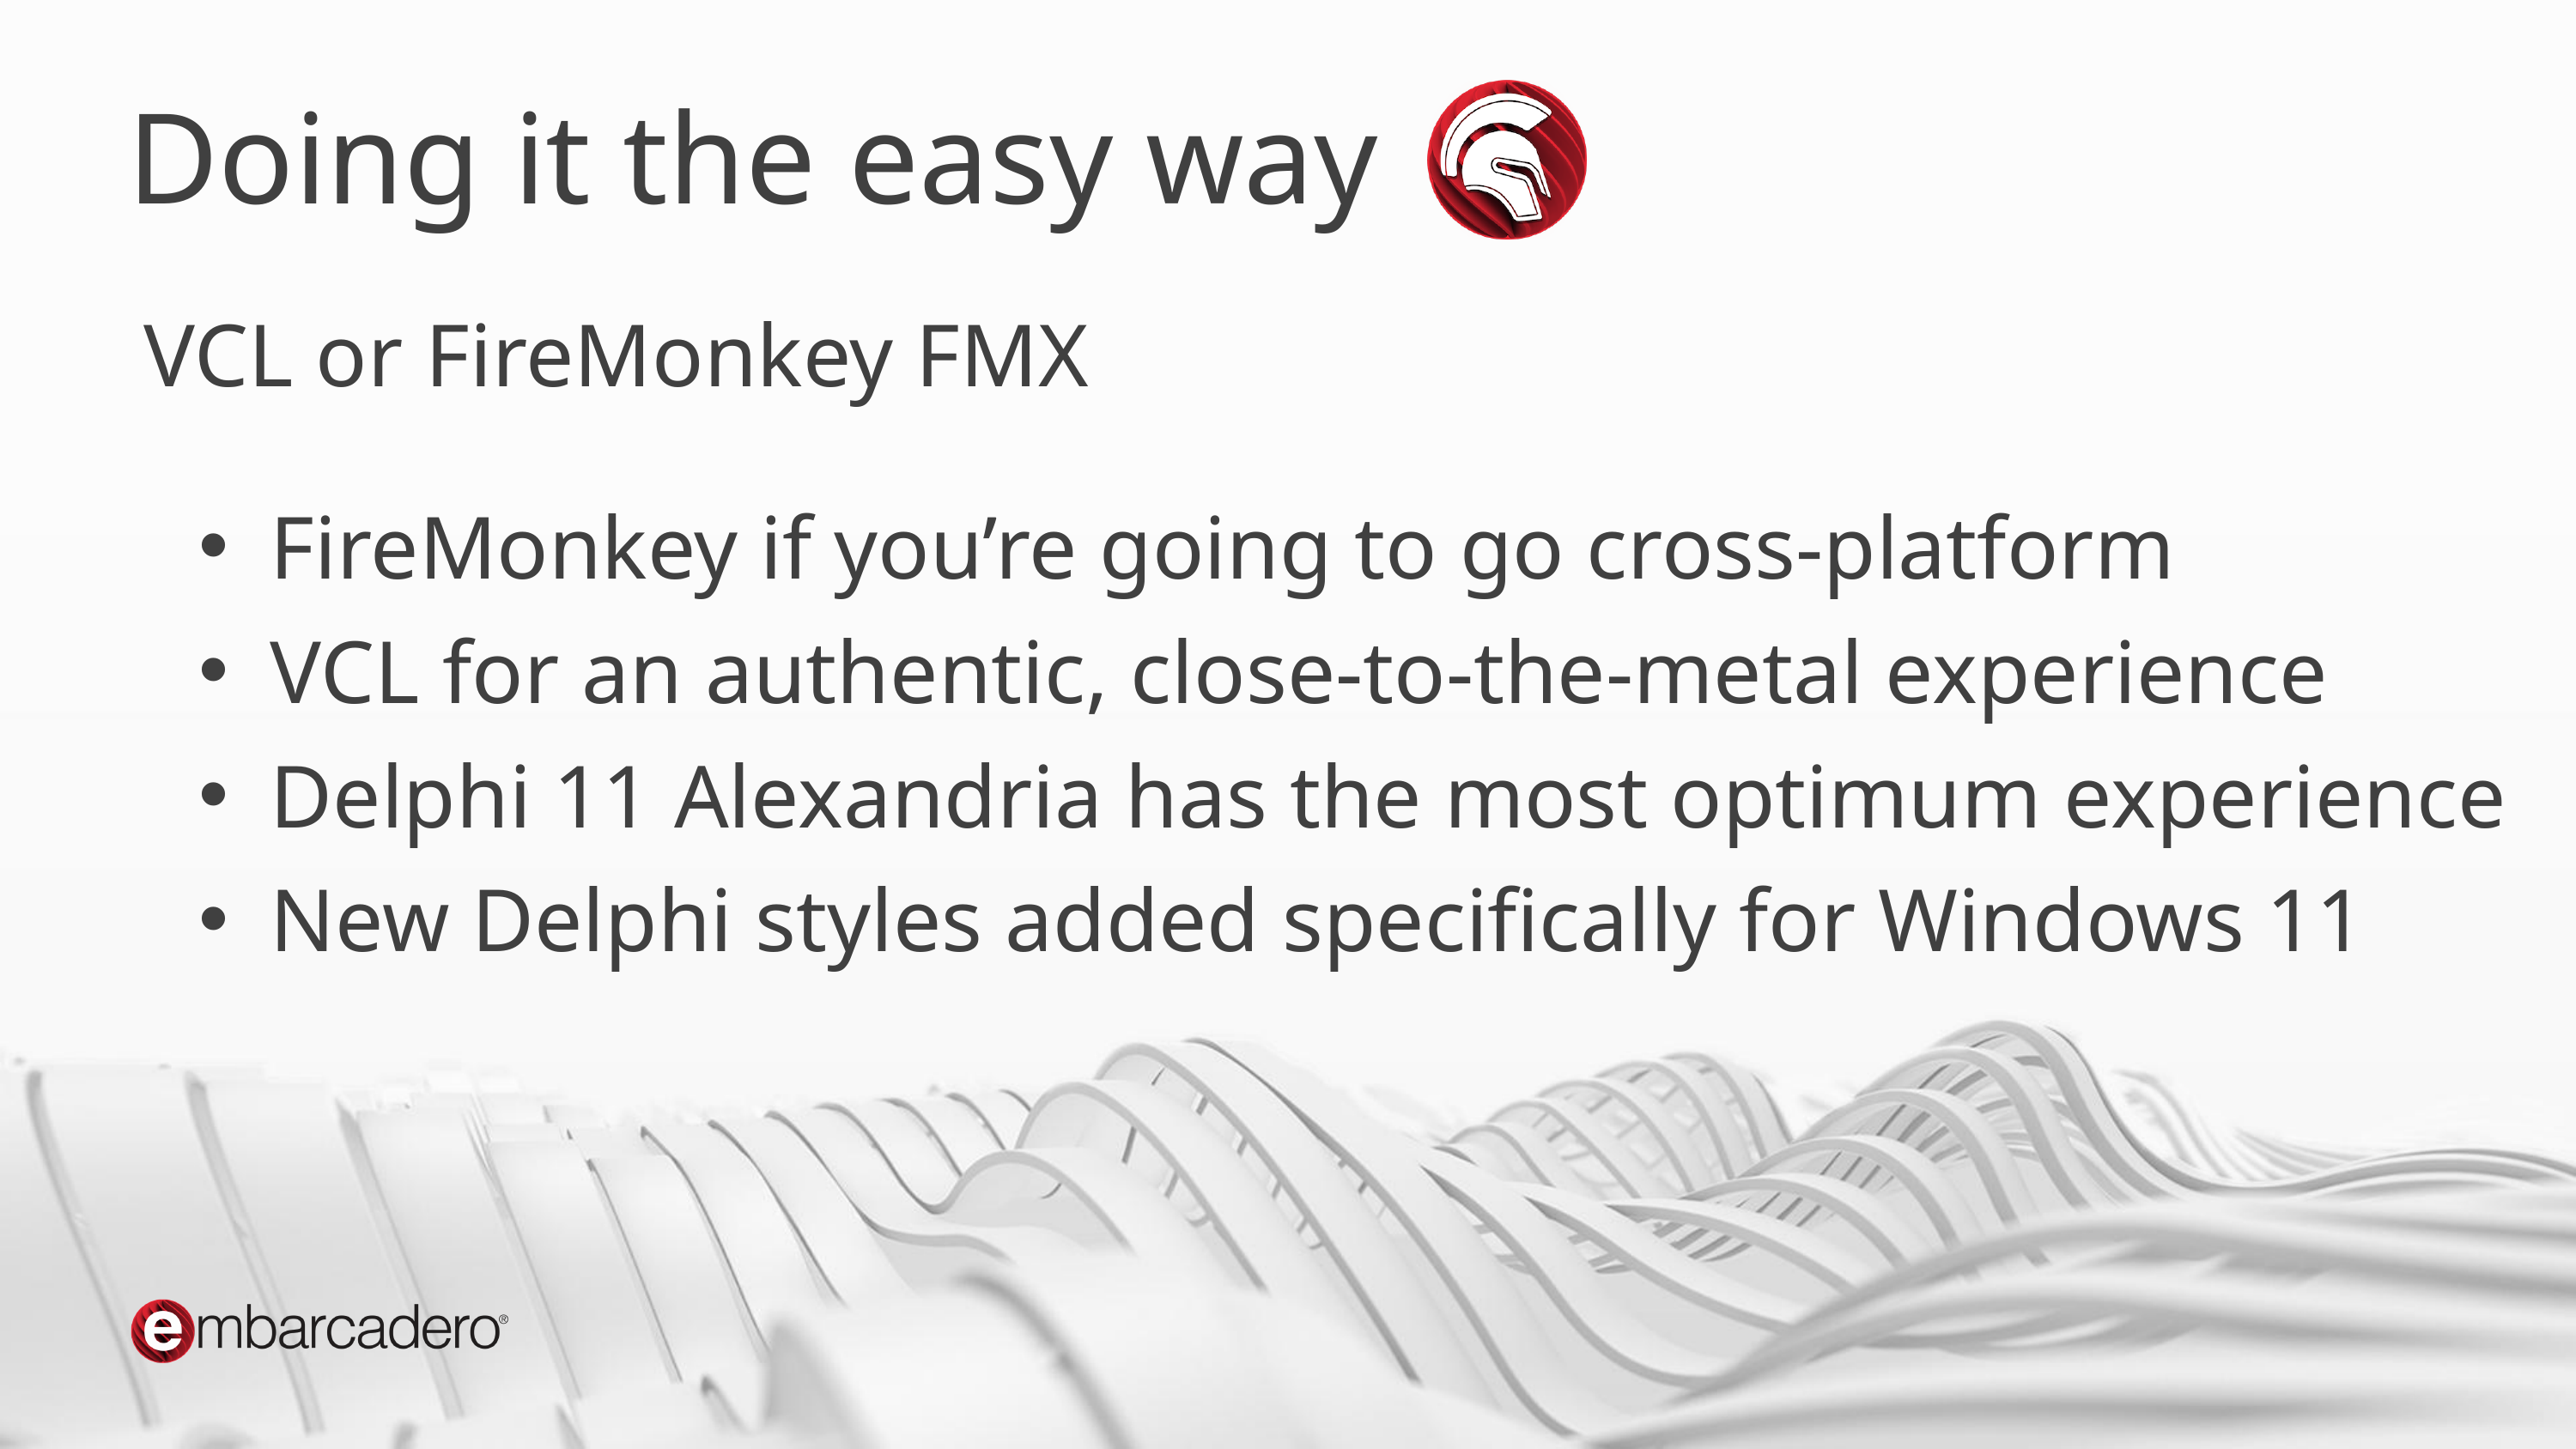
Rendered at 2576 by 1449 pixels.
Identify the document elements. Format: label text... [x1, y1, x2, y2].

list VCL or FireMonkey FMX [118, 275, 2031, 450]
picture [0, 0, 2576, 1449]
title Doing it the easy way [101, 64, 2127, 254]
list FireMonkey if you’re going to go cross-platform VCL for an authentic, close-to-the-metal experience Delphi 11 Alexandria has the most optimum experience New Delphi styles added specifically for Windows 11 [173, 467, 2576, 1192]
